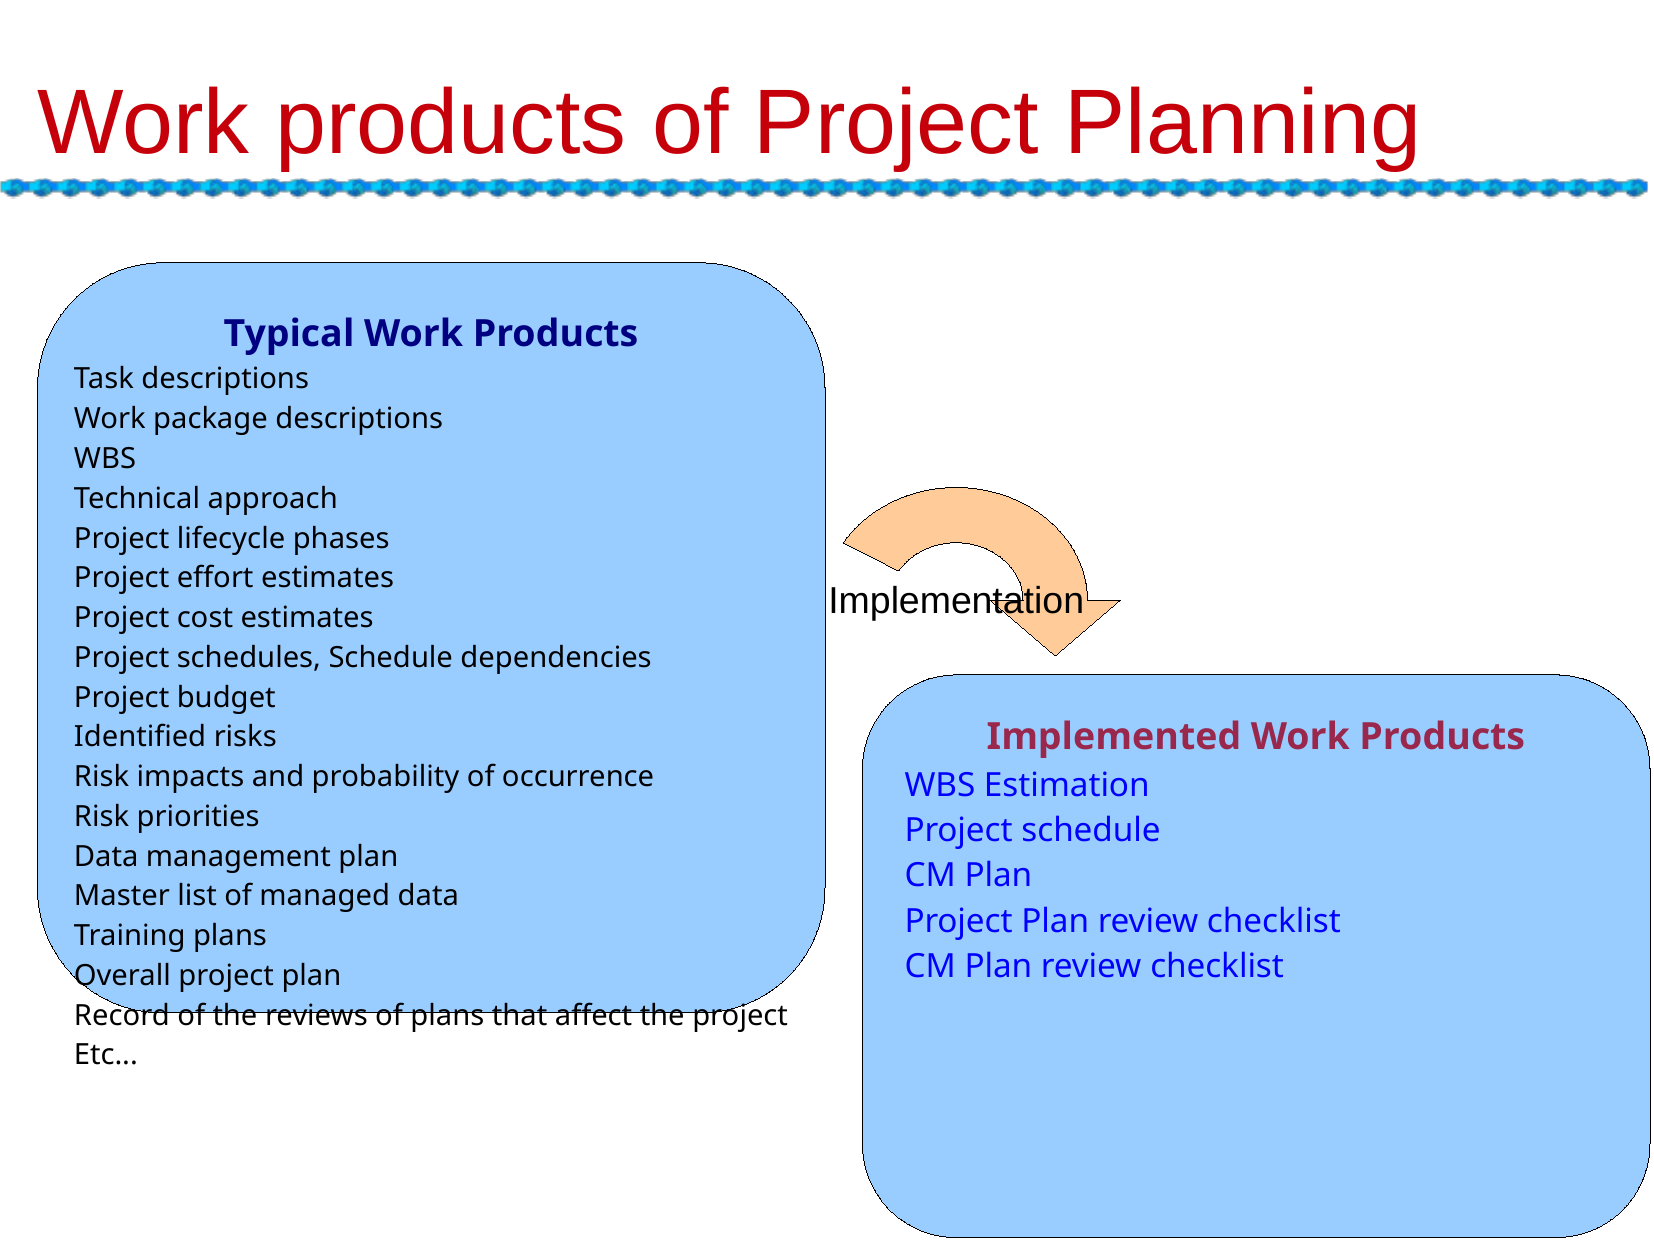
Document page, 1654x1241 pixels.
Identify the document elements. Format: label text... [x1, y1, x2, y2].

text_box Implementation [843, 487, 1121, 656]
picture [0, 178, 37, 199]
text_box Typical Work Products Task descriptions Work package descriptions WBS Technical approach Project lifecycle phases Project effort estimates Project cost estimates Project schedules, Schedule dependencies Project budget Identified risks Risk impacts and probability of occurrence Risk priorities Data management plan Master list of managed data Training plans Overall project plan Record of the reviews of plans that affect the project Etc... [37, 262, 826, 1013]
text_box Implemented Work Products WBS Estimation Project schedule CM Plan Project Plan review checklist CM Plan review checklist [862, 674, 1651, 1238]
title Work products of Project Planning [37, 37, 1651, 208]
